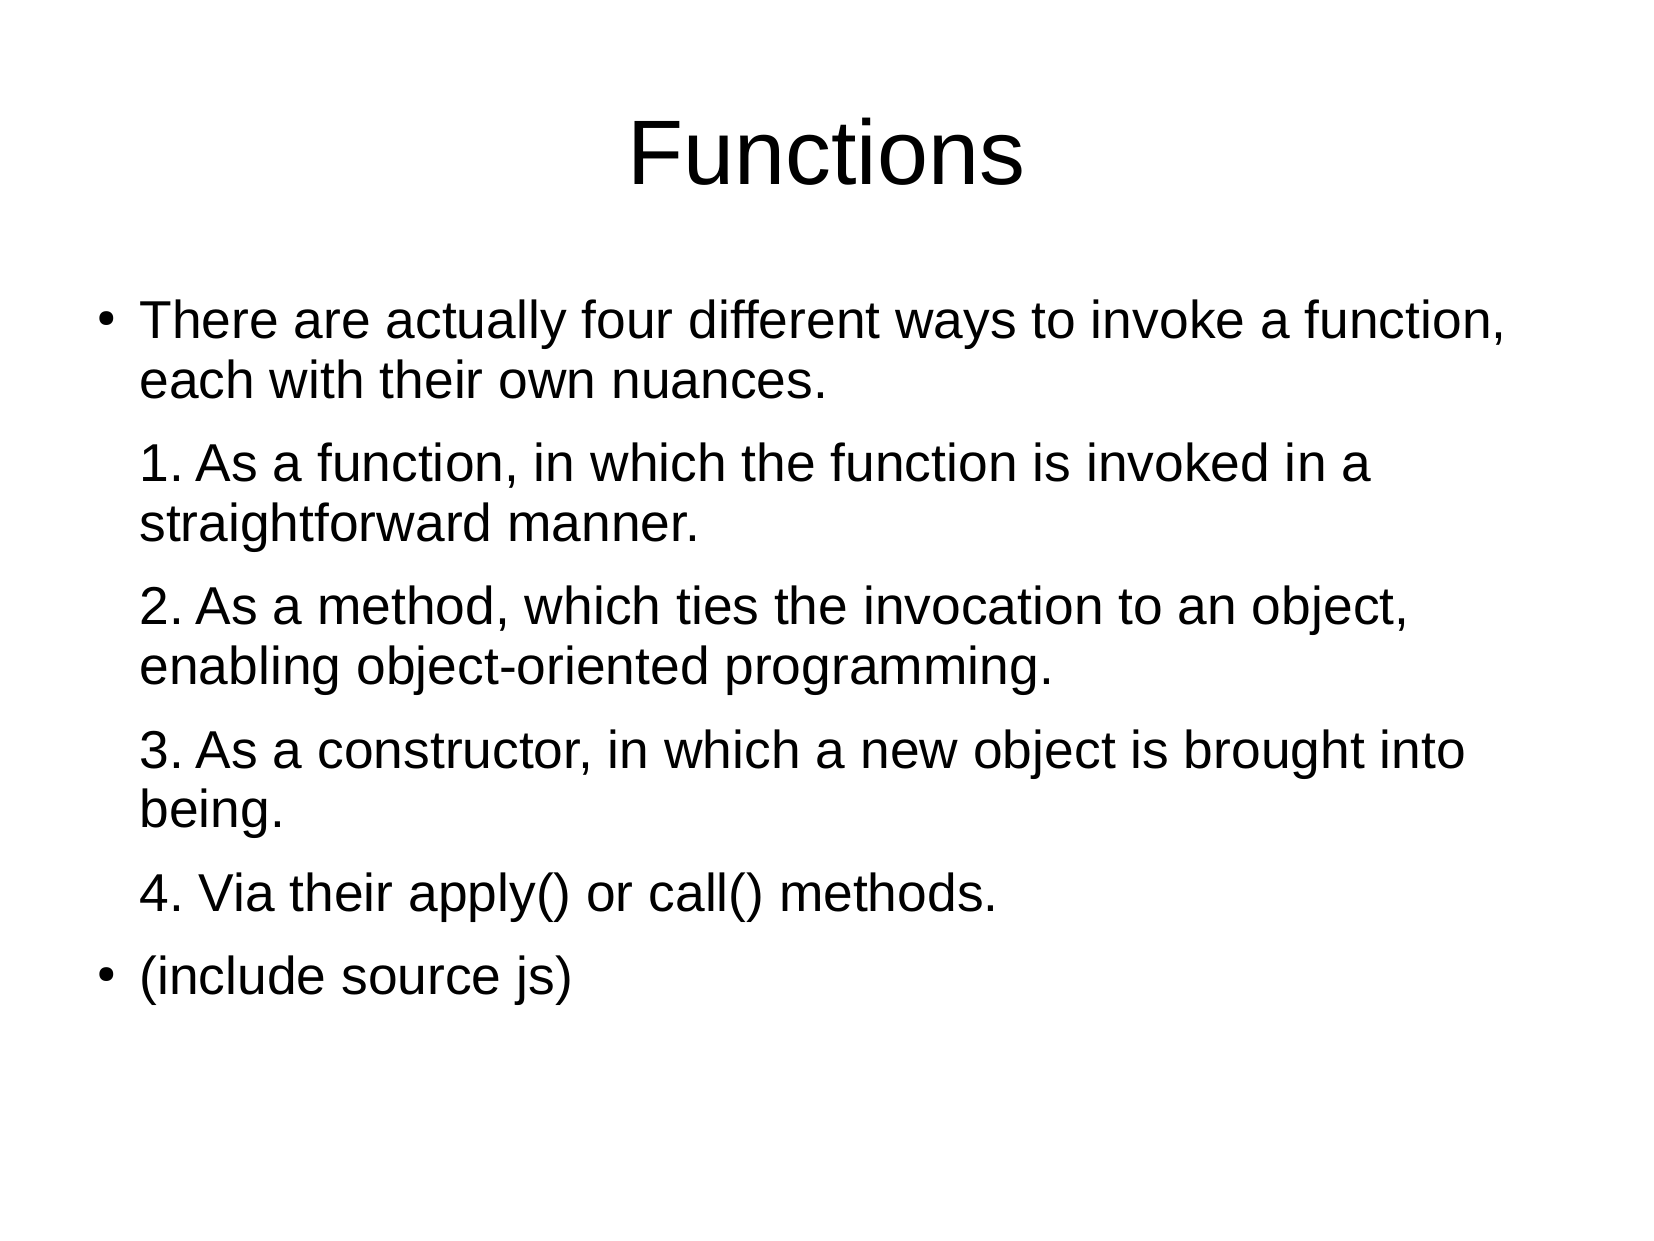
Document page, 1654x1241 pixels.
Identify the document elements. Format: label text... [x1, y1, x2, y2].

list There are actually four different ways to invoke a function, each with their own nuances. 1. As a function, in which the function is invoked in a straightforward manner. 2. As a method, which ties the invocation to an object, enabling object-oriented programming. 3. As a constructor, in which a new object is brought into being. 4. Via their apply() or call() methods. (include source js) [82, 290, 1571, 1010]
title Functions [82, 49, 1571, 257]
